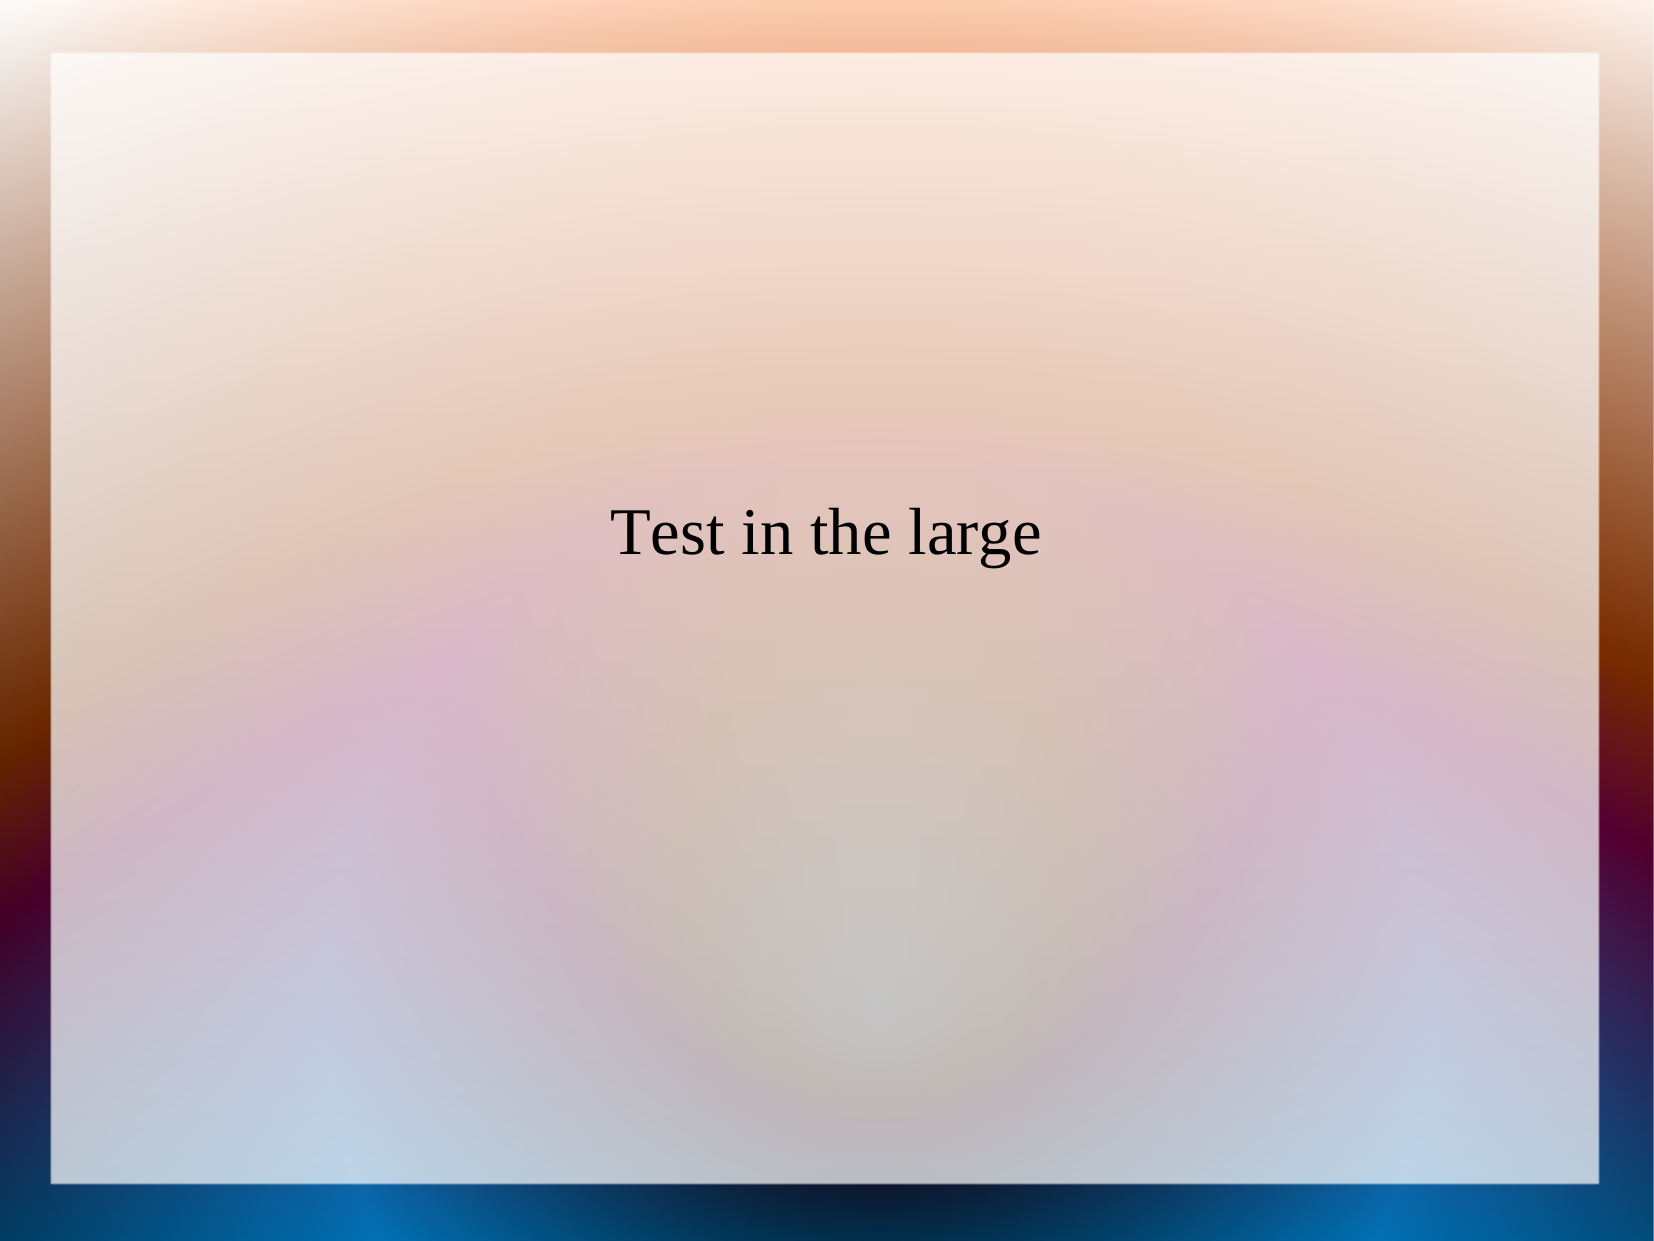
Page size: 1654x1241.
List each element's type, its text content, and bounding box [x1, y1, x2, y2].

subtitle Test in the large [82, 55, 1571, 1010]
picture [0, 0, 1654, 1241]
